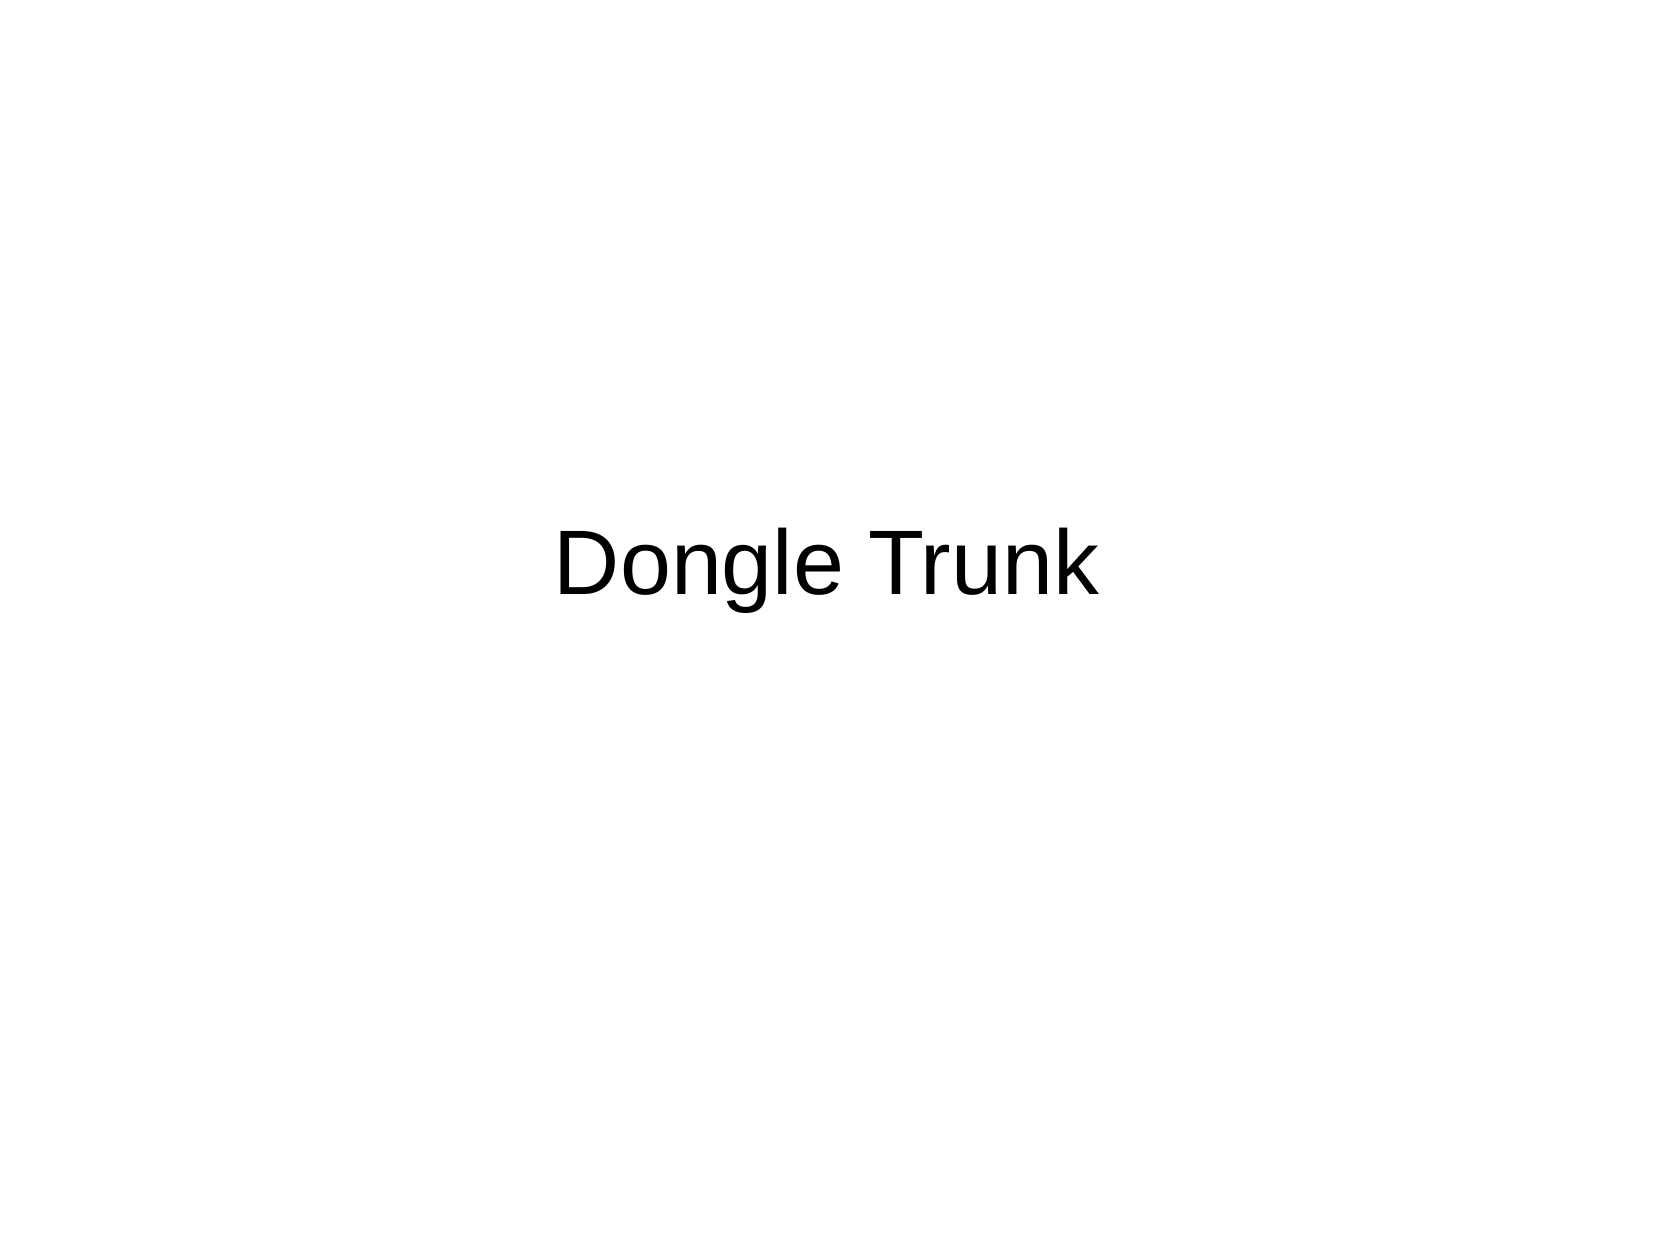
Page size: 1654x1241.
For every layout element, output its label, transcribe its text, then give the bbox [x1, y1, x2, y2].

title Dongle Trunk [82, 0, 1571, 615]
